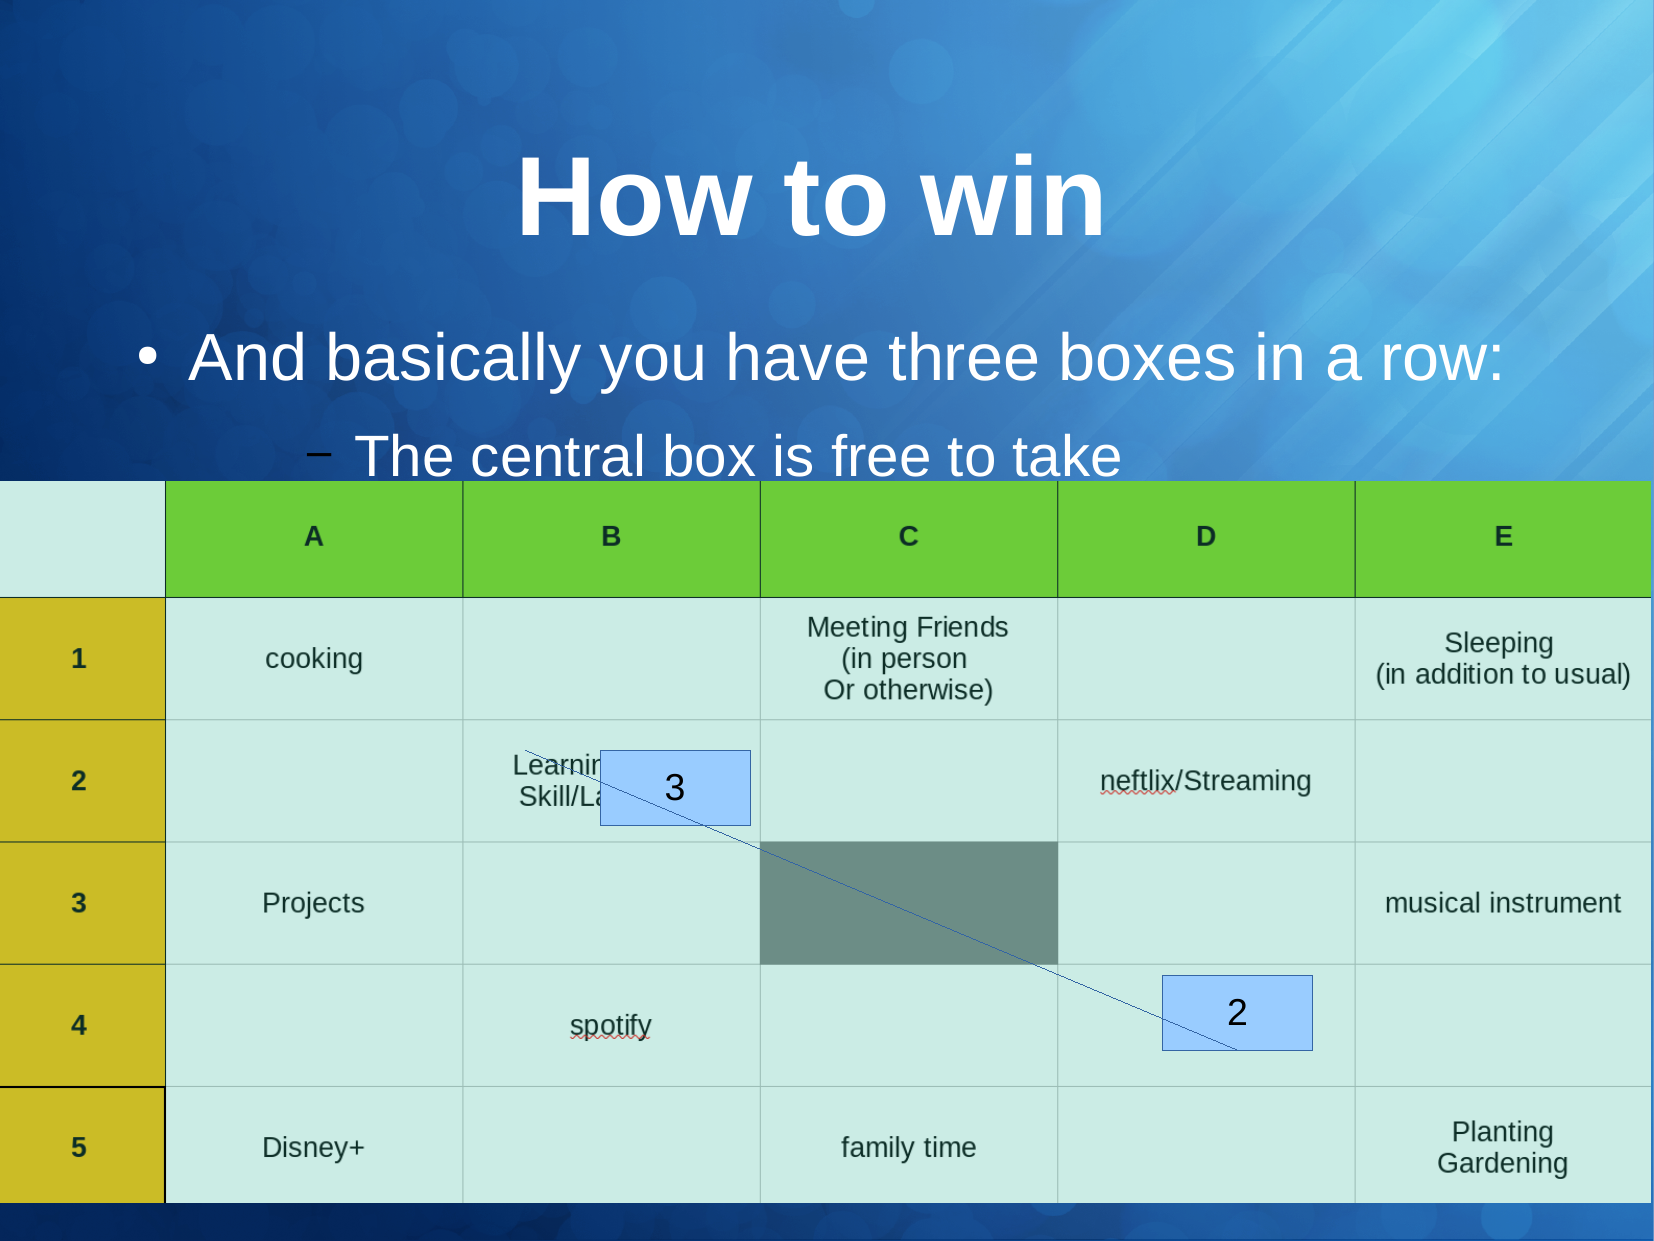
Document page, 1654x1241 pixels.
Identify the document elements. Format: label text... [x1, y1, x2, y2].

picture [0, 0, 1654, 1241]
text_box 3 [600, 750, 751, 826]
title How to win [118, 112, 1506, 281]
text_box 2 [1162, 975, 1313, 1051]
list And basically you have three boxes in a row: The central box is free to take [118, 319, 1571, 481]
